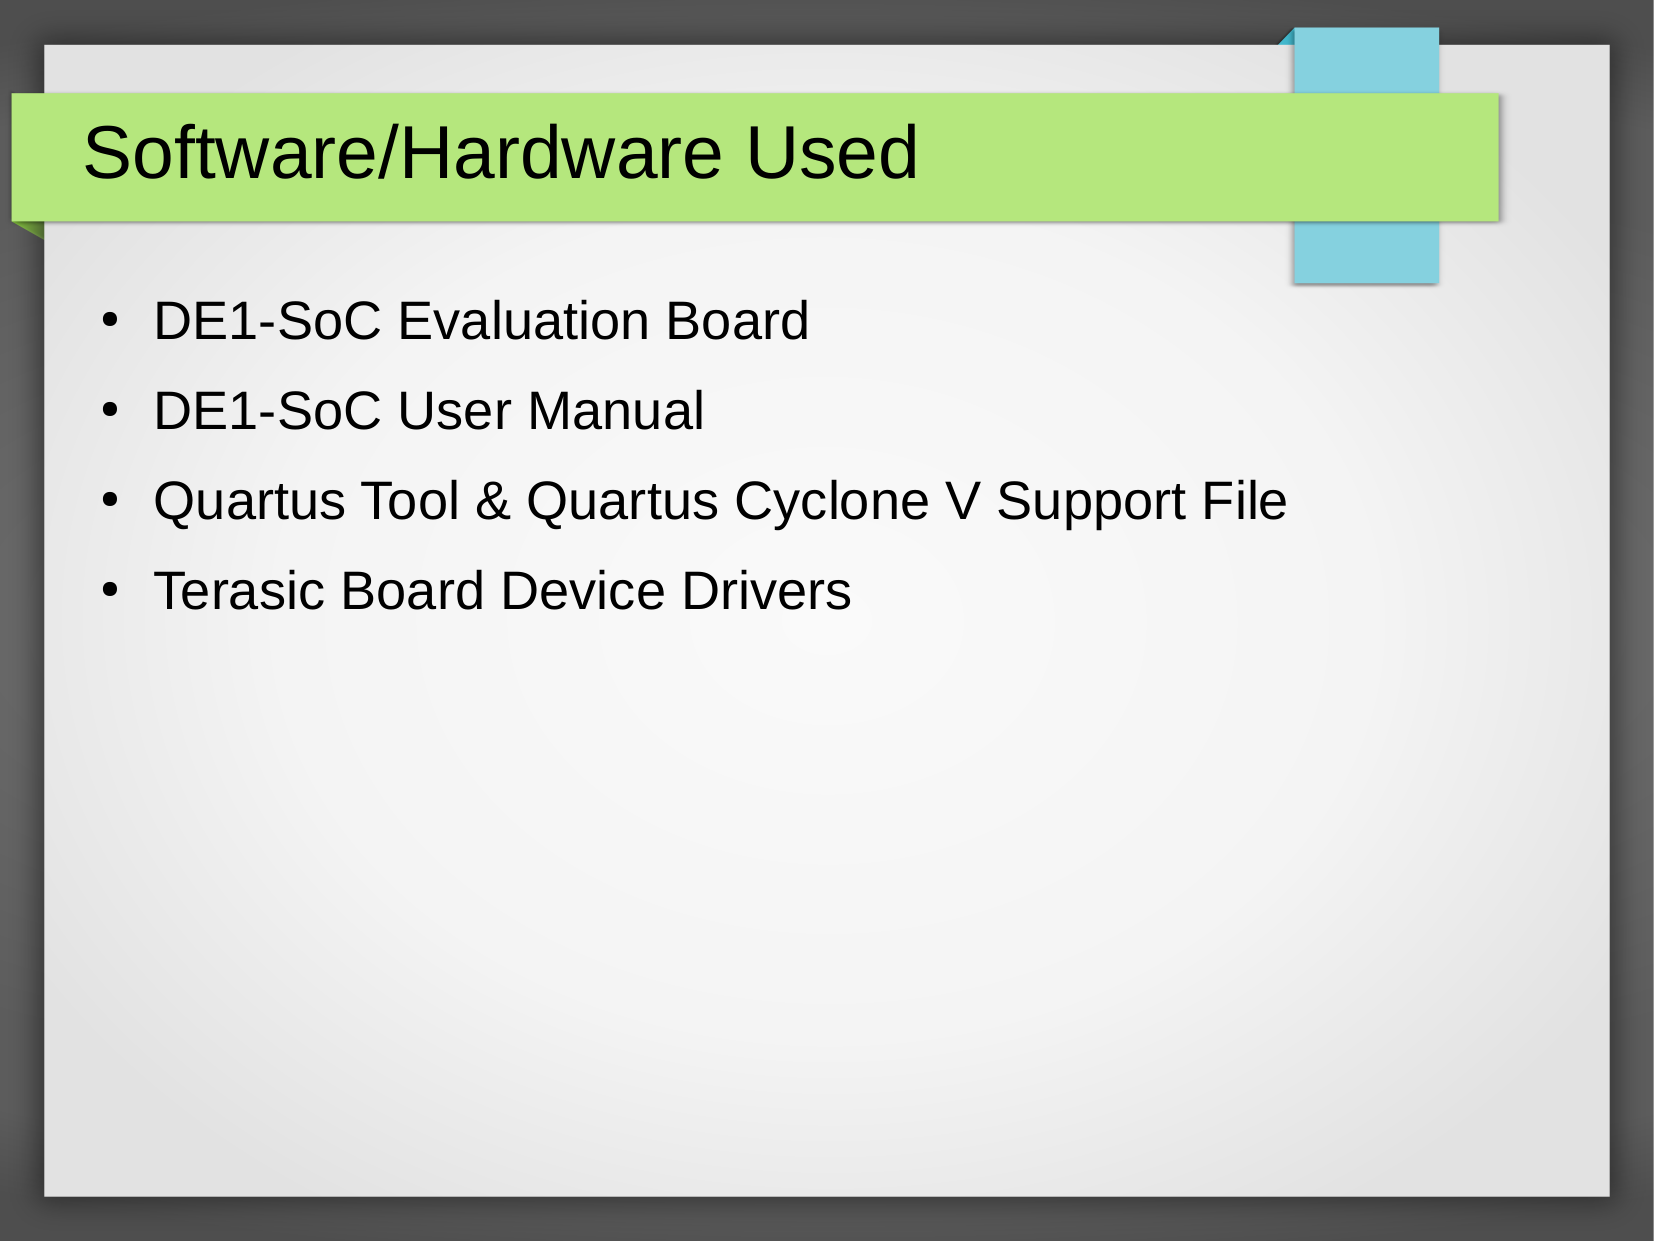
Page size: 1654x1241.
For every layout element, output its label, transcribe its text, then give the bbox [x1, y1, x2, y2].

picture [0, 0, 1654, 1241]
title Software/Hardware Used [82, 49, 1571, 257]
list DE1-SoC Evaluation Board DE1-SoC User Manual Quartus Tool & Quartus Cyclone V Support File Terasic Board Device Drivers [82, 290, 1571, 1010]
